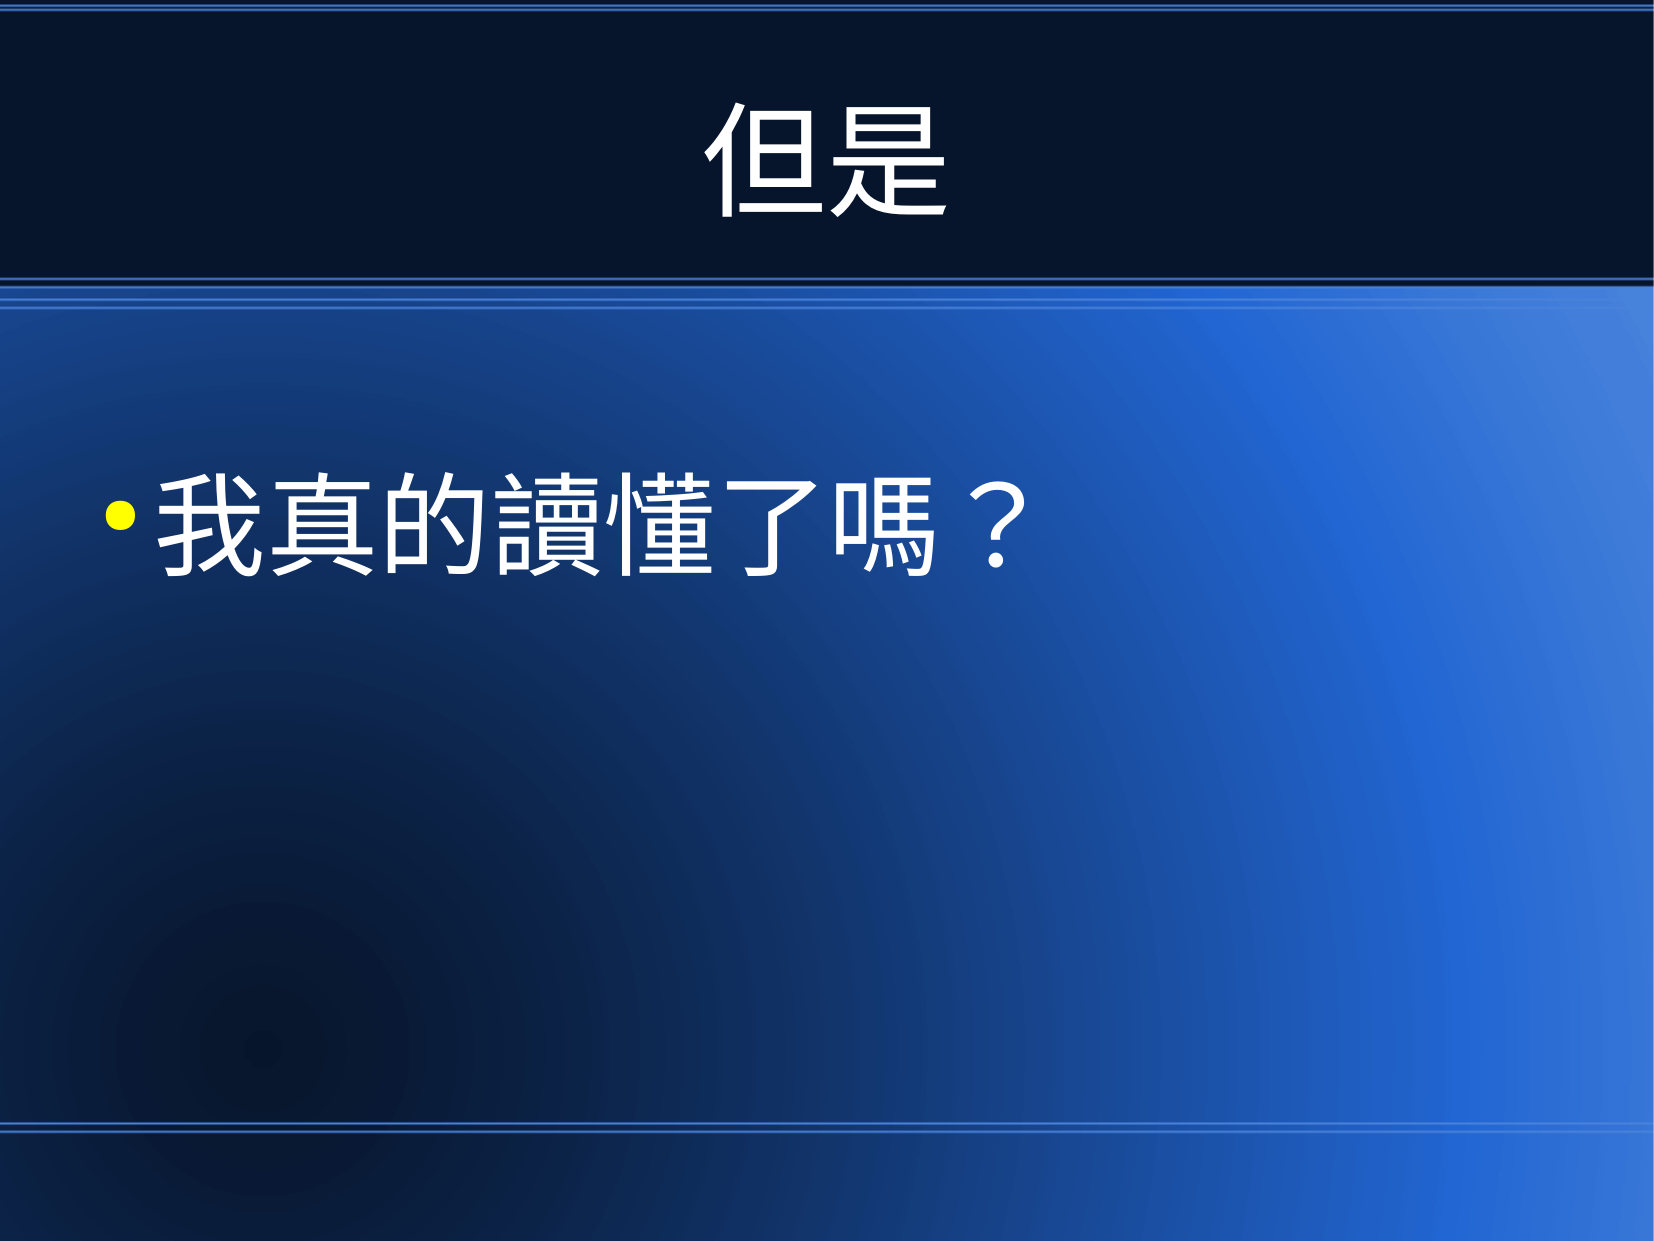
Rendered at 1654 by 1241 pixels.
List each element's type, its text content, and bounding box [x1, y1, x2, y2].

title 但是 [82, 49, 1571, 257]
picture [0, 0, 1654, 1241]
list 我真的讀懂了嗎？ [82, 355, 1571, 1241]
